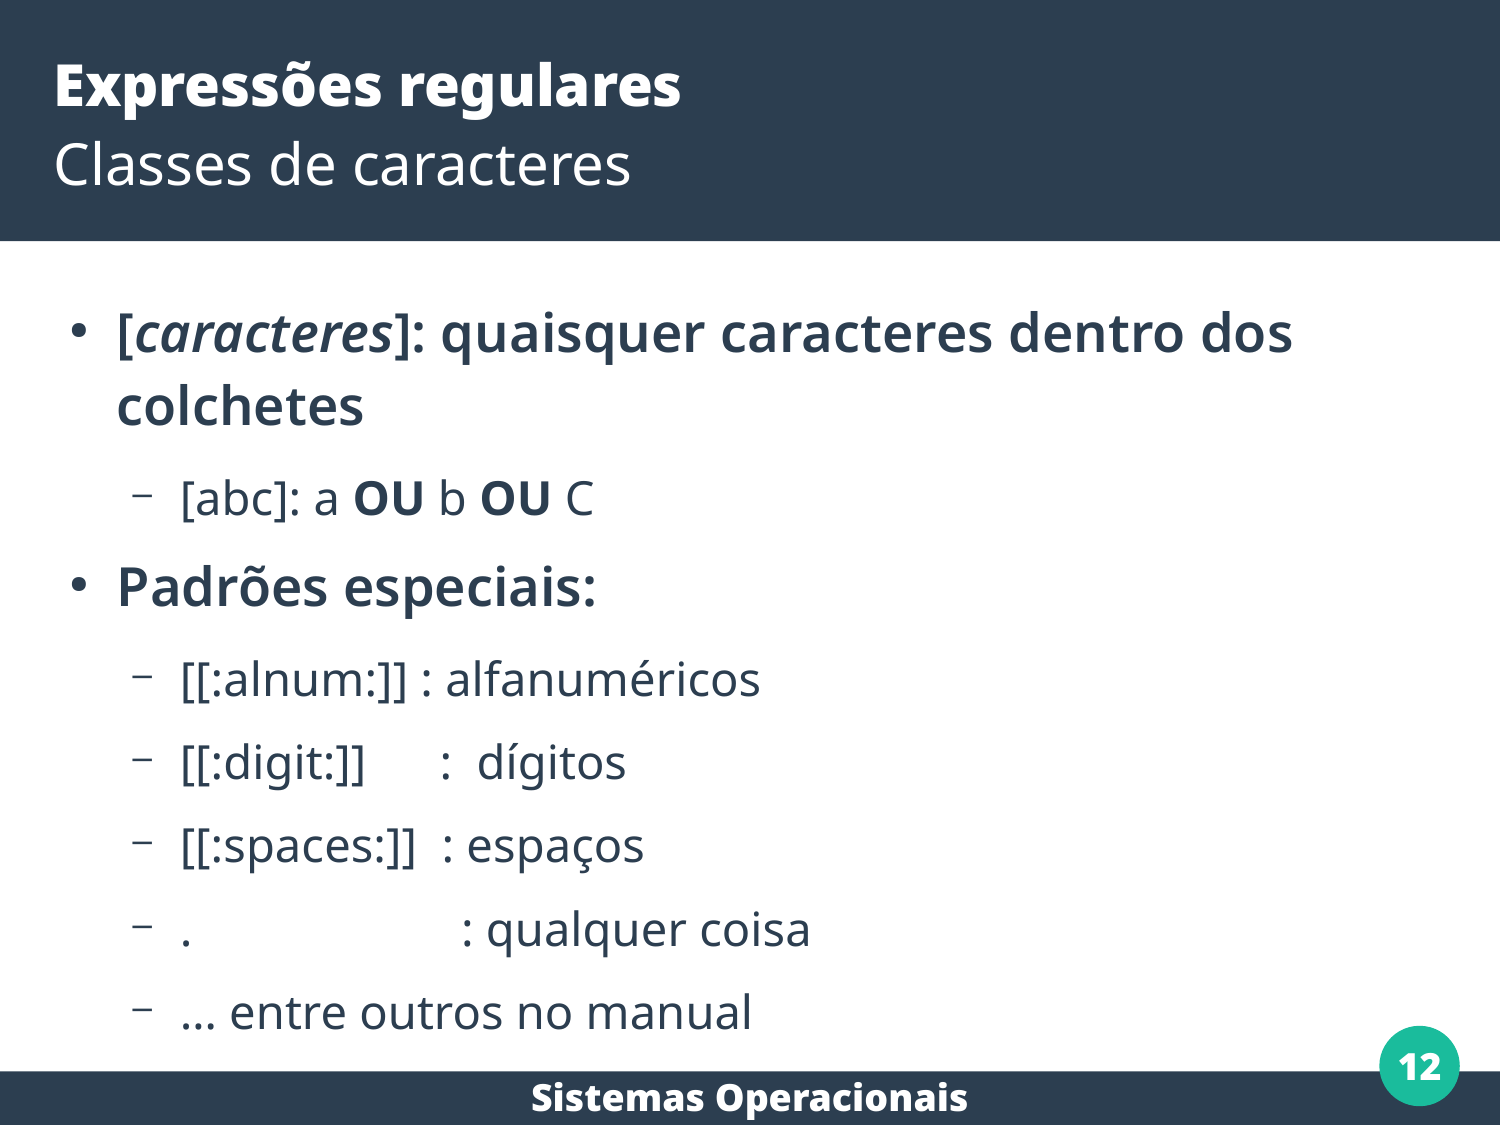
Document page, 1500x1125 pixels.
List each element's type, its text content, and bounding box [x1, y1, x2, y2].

title Expressões regulares Classes de caracteres [53, 44, 1447, 188]
list [caracteres]: quaisquer caracteres dentro dos colchetes [abc]: a OU b OU C Padrões especiais: [[:alnum:]] : alfanuméricos [[:digit:]] : dígitos [[:spaces:]] : espaços . : qualquer coisa … entre outros no manual [53, 294, 1447, 1045]
